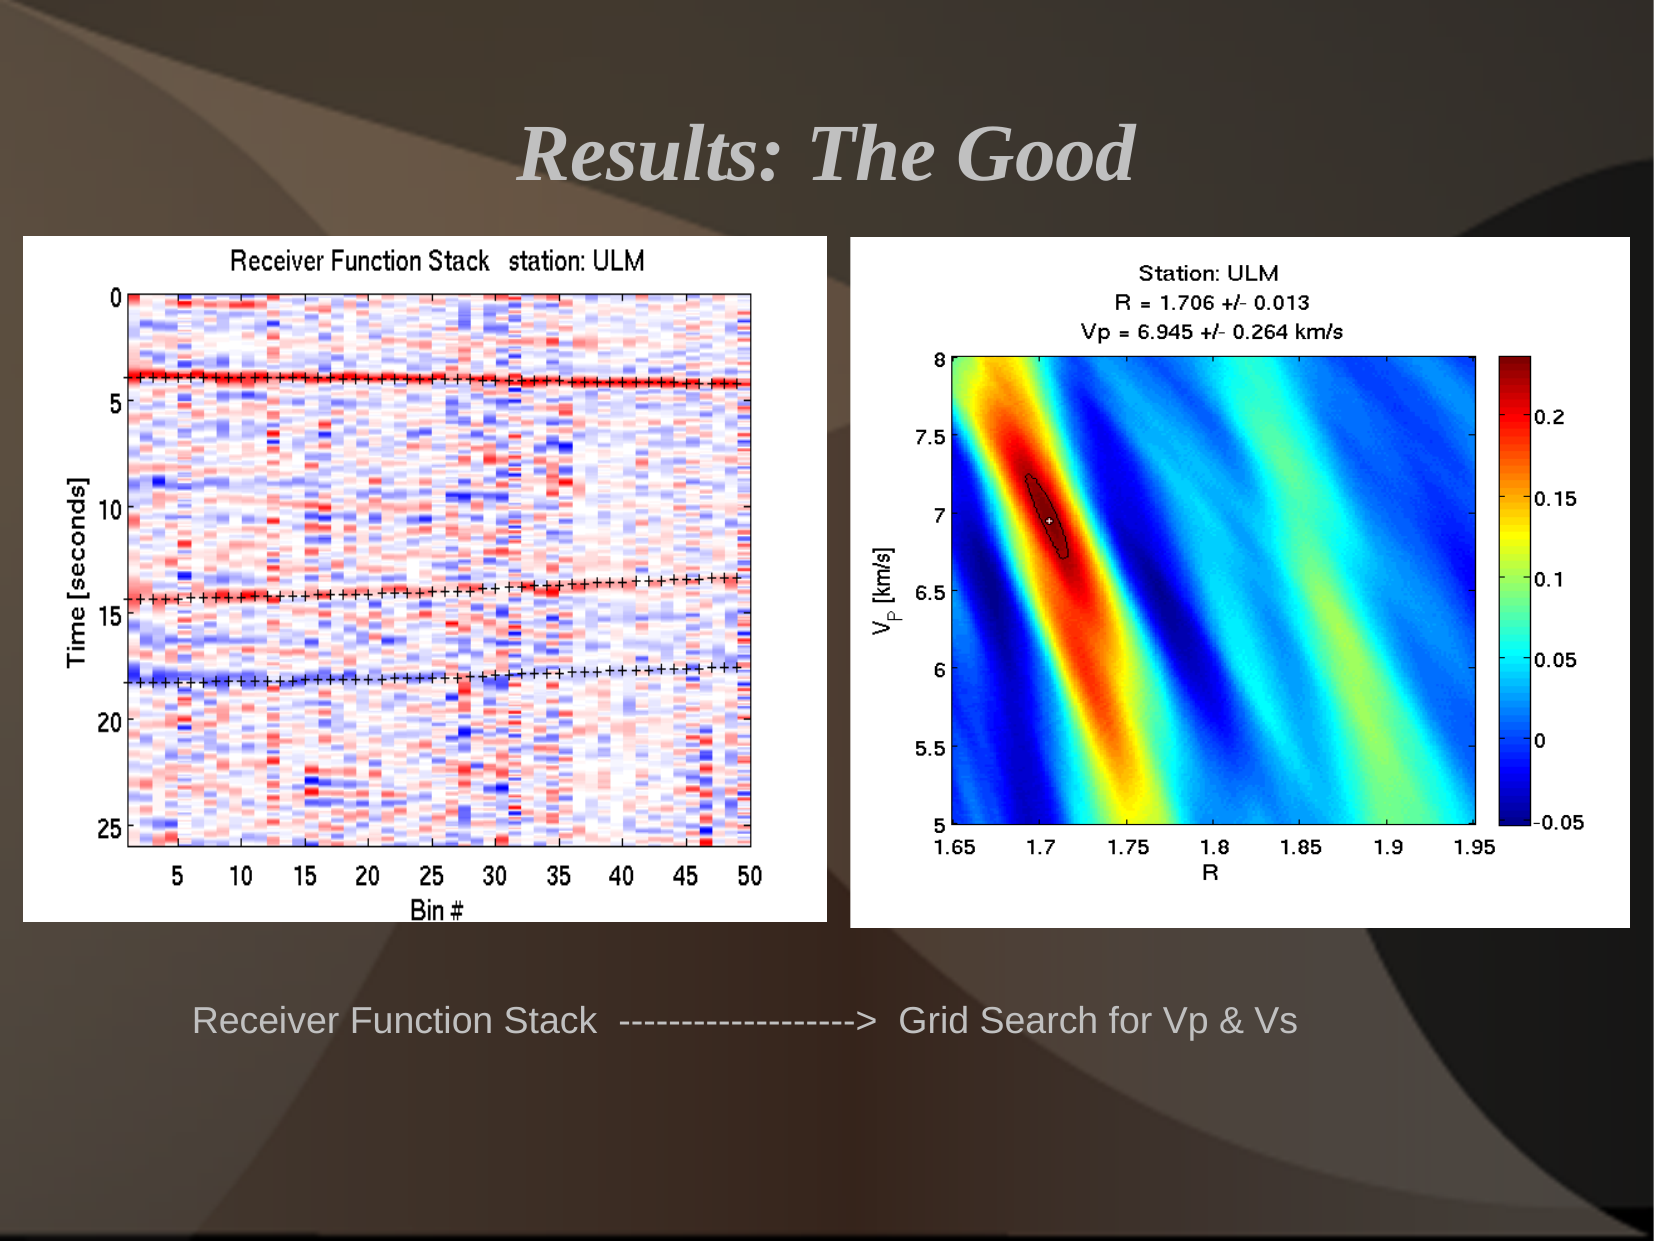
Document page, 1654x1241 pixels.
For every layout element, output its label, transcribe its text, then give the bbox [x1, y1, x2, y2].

picture [0, 0, 1654, 1241]
title Results: The Good [82, 49, 1571, 257]
text_box Receiver Function Stack -------------------> Grid Search for Vp & Vs [177, 992, 1477, 1049]
